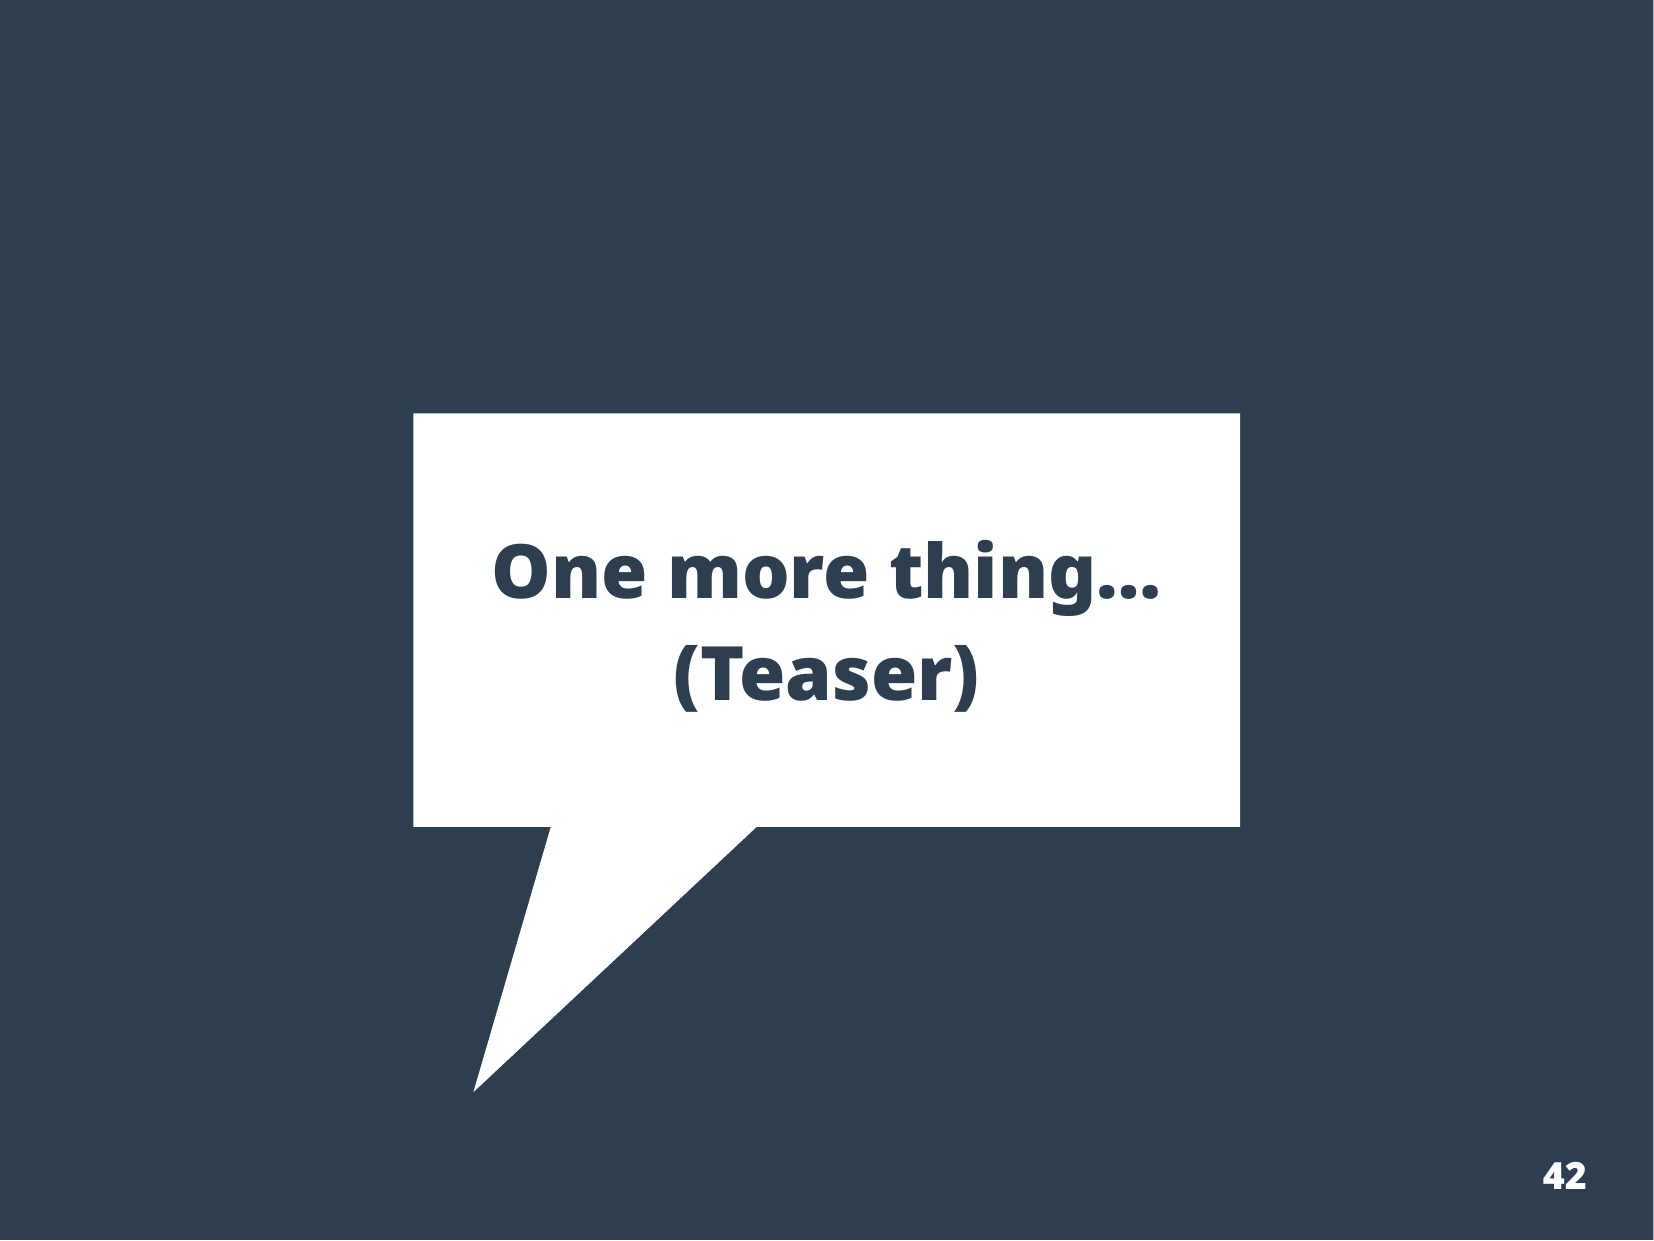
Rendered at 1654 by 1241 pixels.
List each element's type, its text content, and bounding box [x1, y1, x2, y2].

title One more thing… (Teaser) [442, 442, 1211, 798]
